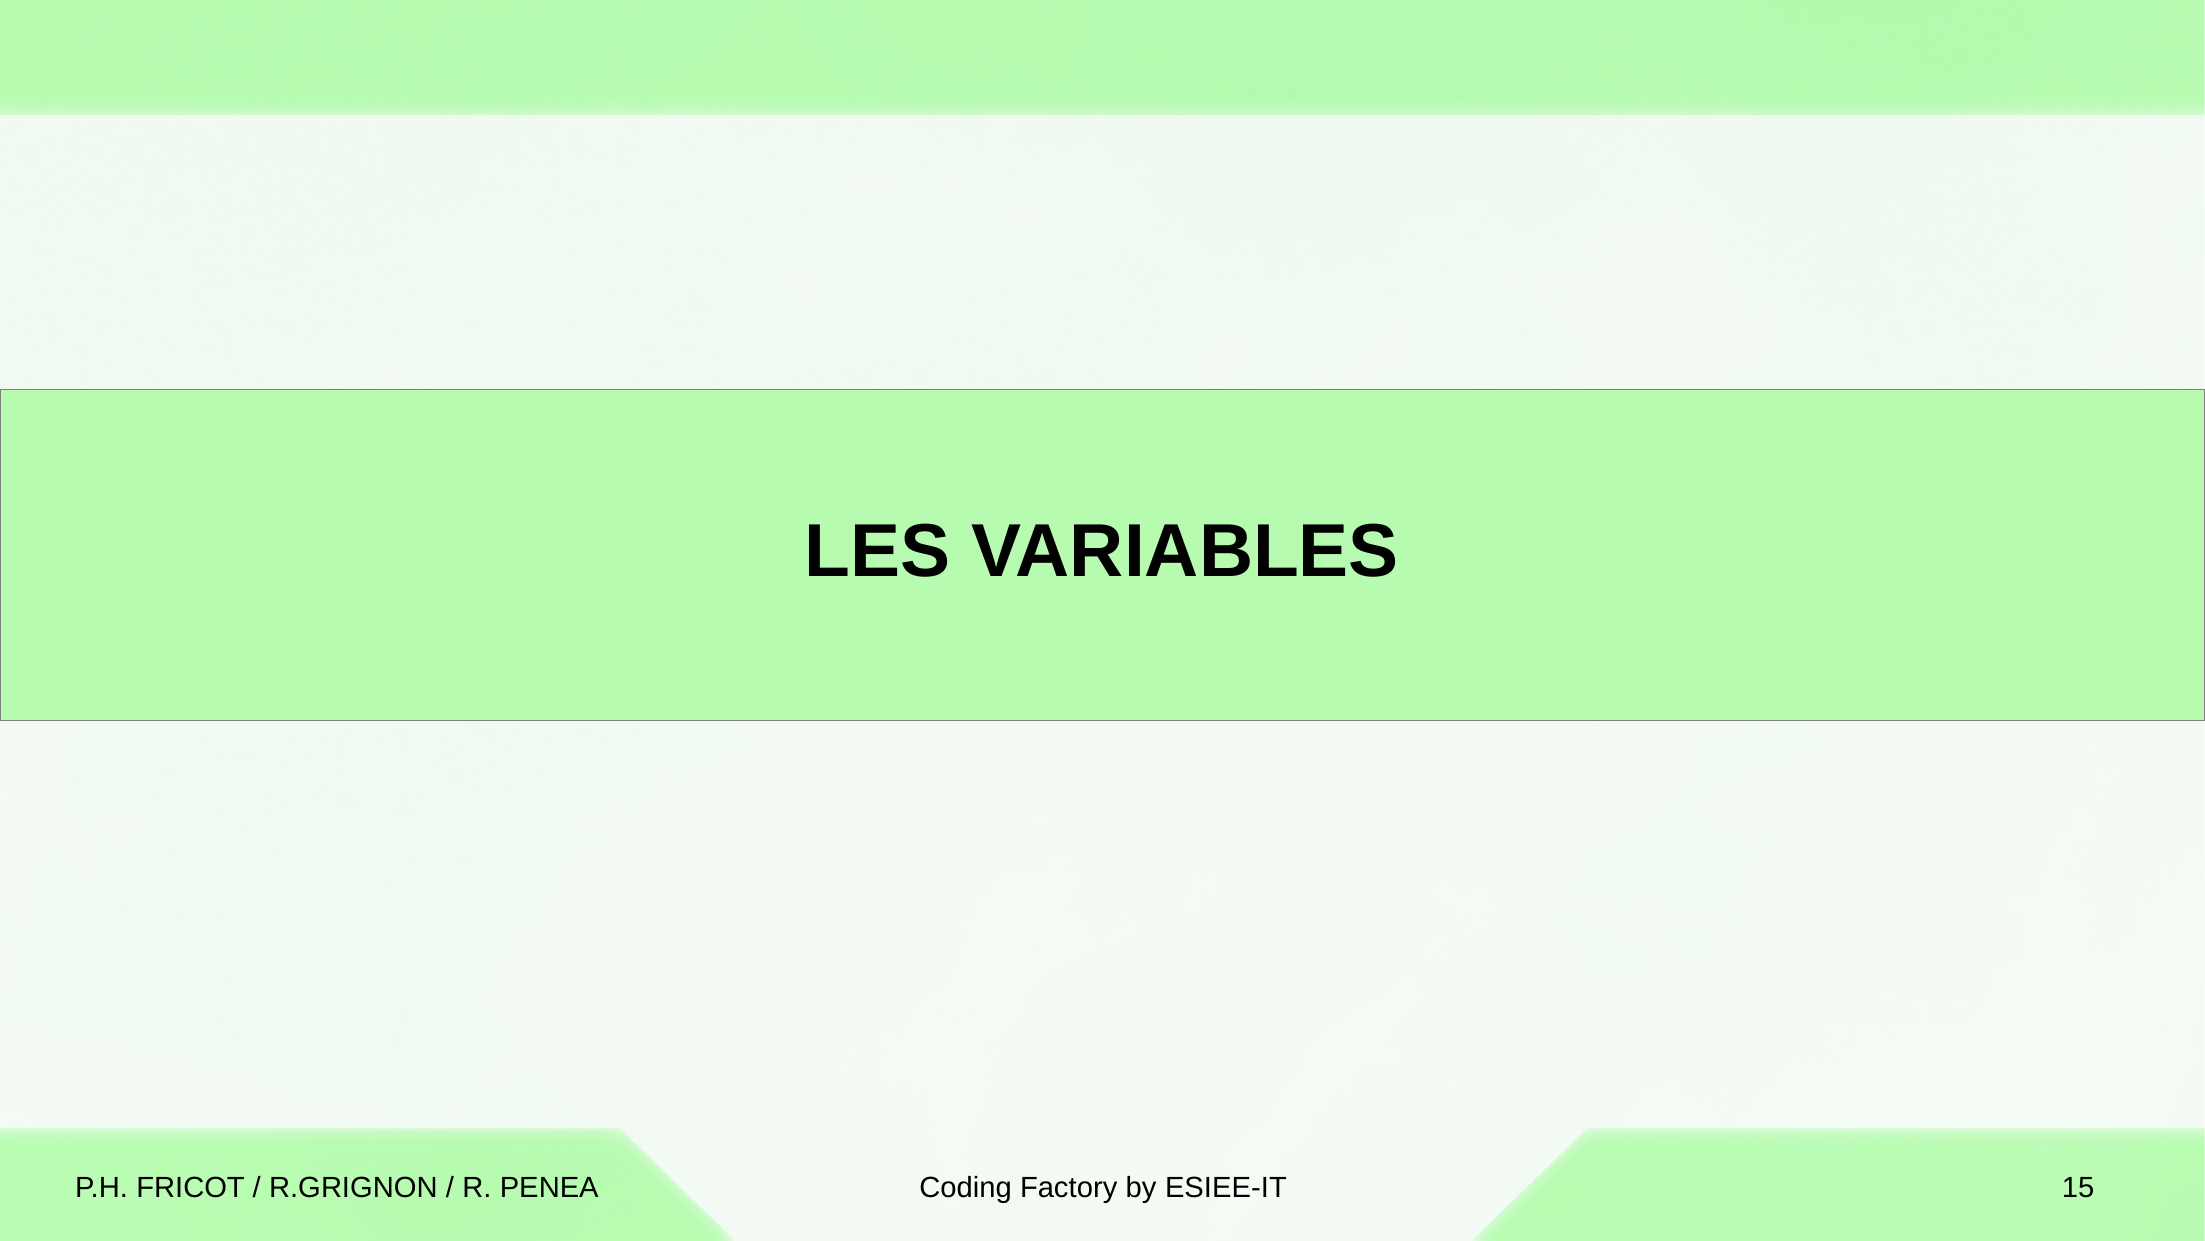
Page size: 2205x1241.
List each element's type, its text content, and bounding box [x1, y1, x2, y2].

subtitle LES VARIABLES [110, 25, 2095, 1085]
text_box [0, 389, 110, 721]
picture [0, 721, 2205, 1241]
text_box [2095, 389, 2205, 721]
picture [0, 0, 2205, 389]
